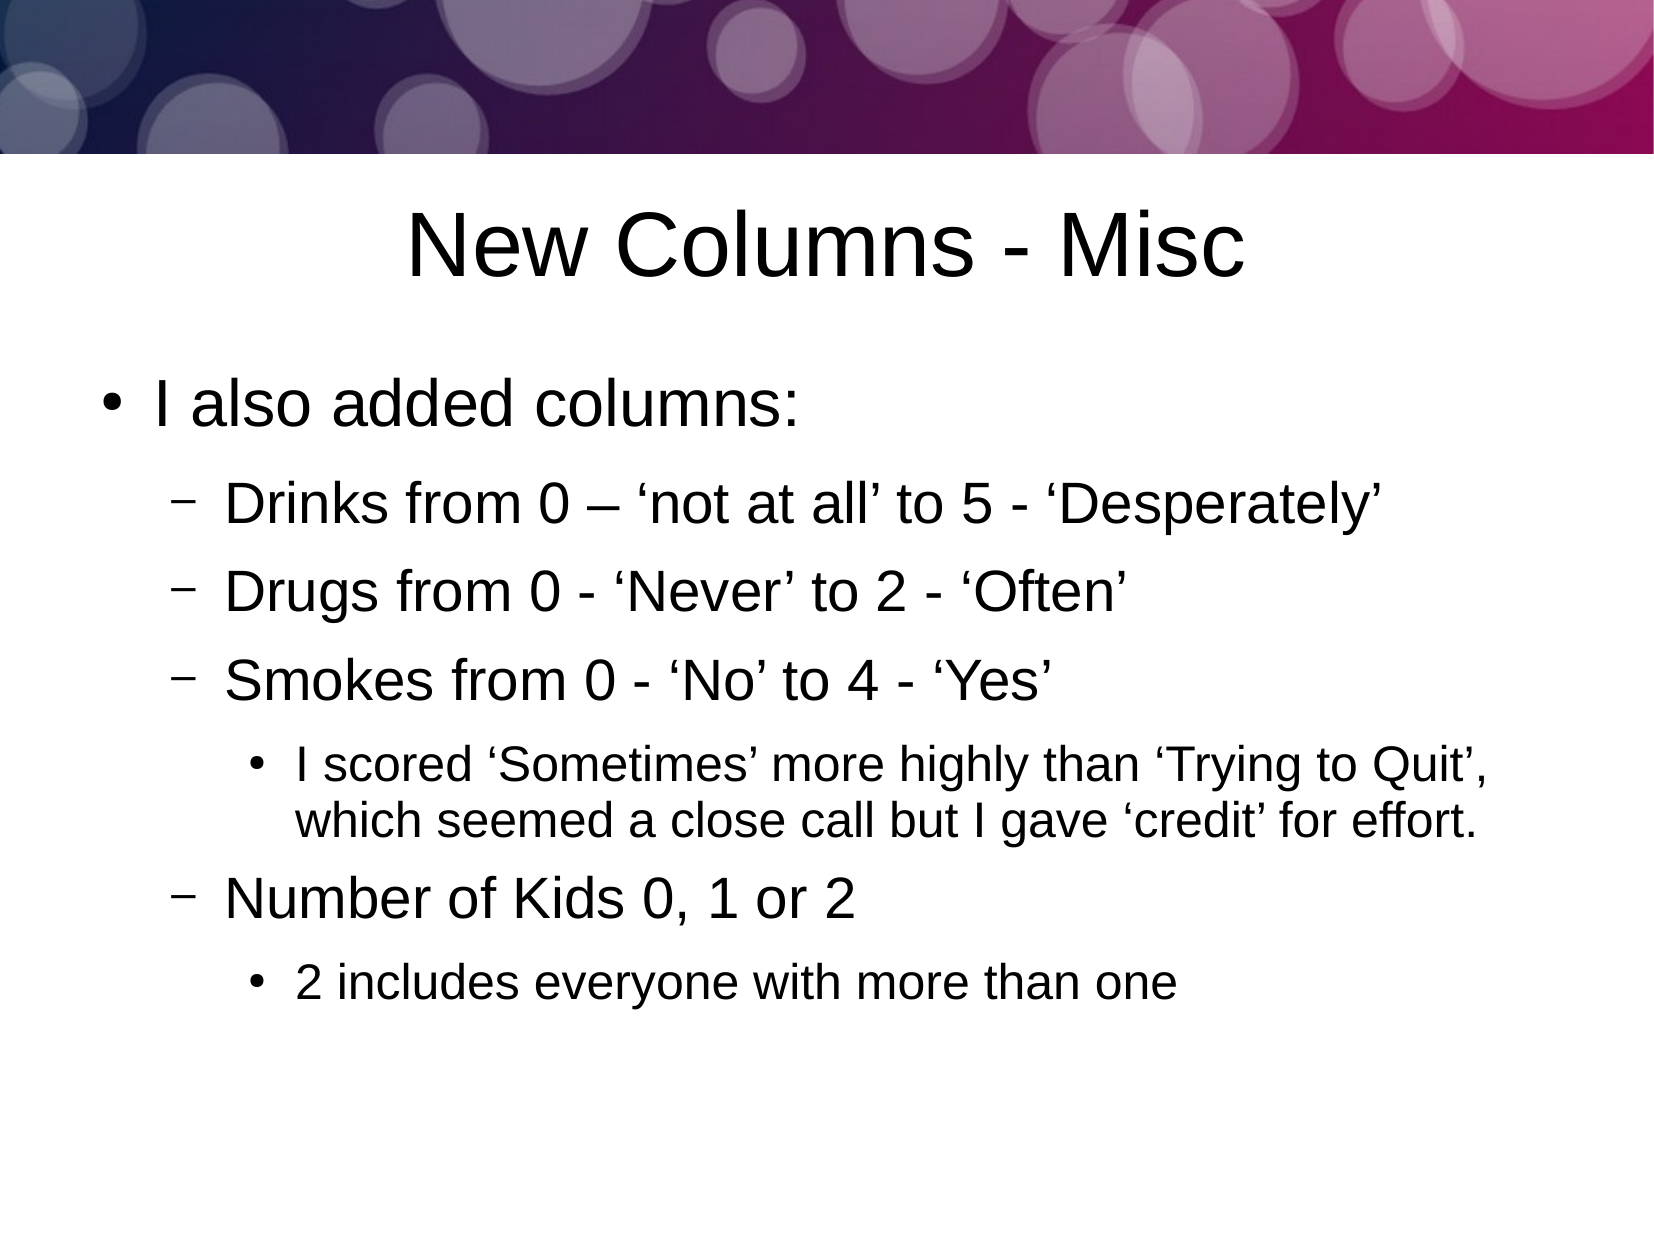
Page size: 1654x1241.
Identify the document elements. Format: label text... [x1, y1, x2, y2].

title New Columns - Misc [82, 159, 1571, 331]
list I also added columns: Drinks from 0 – ‘not at all’ to 5 - ‘Desperately’ Drugs from 0 - ‘Never’ to 2 - ‘Often’ Smokes from 0 - ‘No’ to 4 - ‘Yes’ I scored ‘Sometimes’ more highly than ‘Trying to Quit’, which seemed a close call but I gave ‘credit’ for effort. Number of Kids 0, 1 or 2 2 includes everyone with more than one [82, 366, 1571, 1087]
picture [0, 0, 1654, 154]
